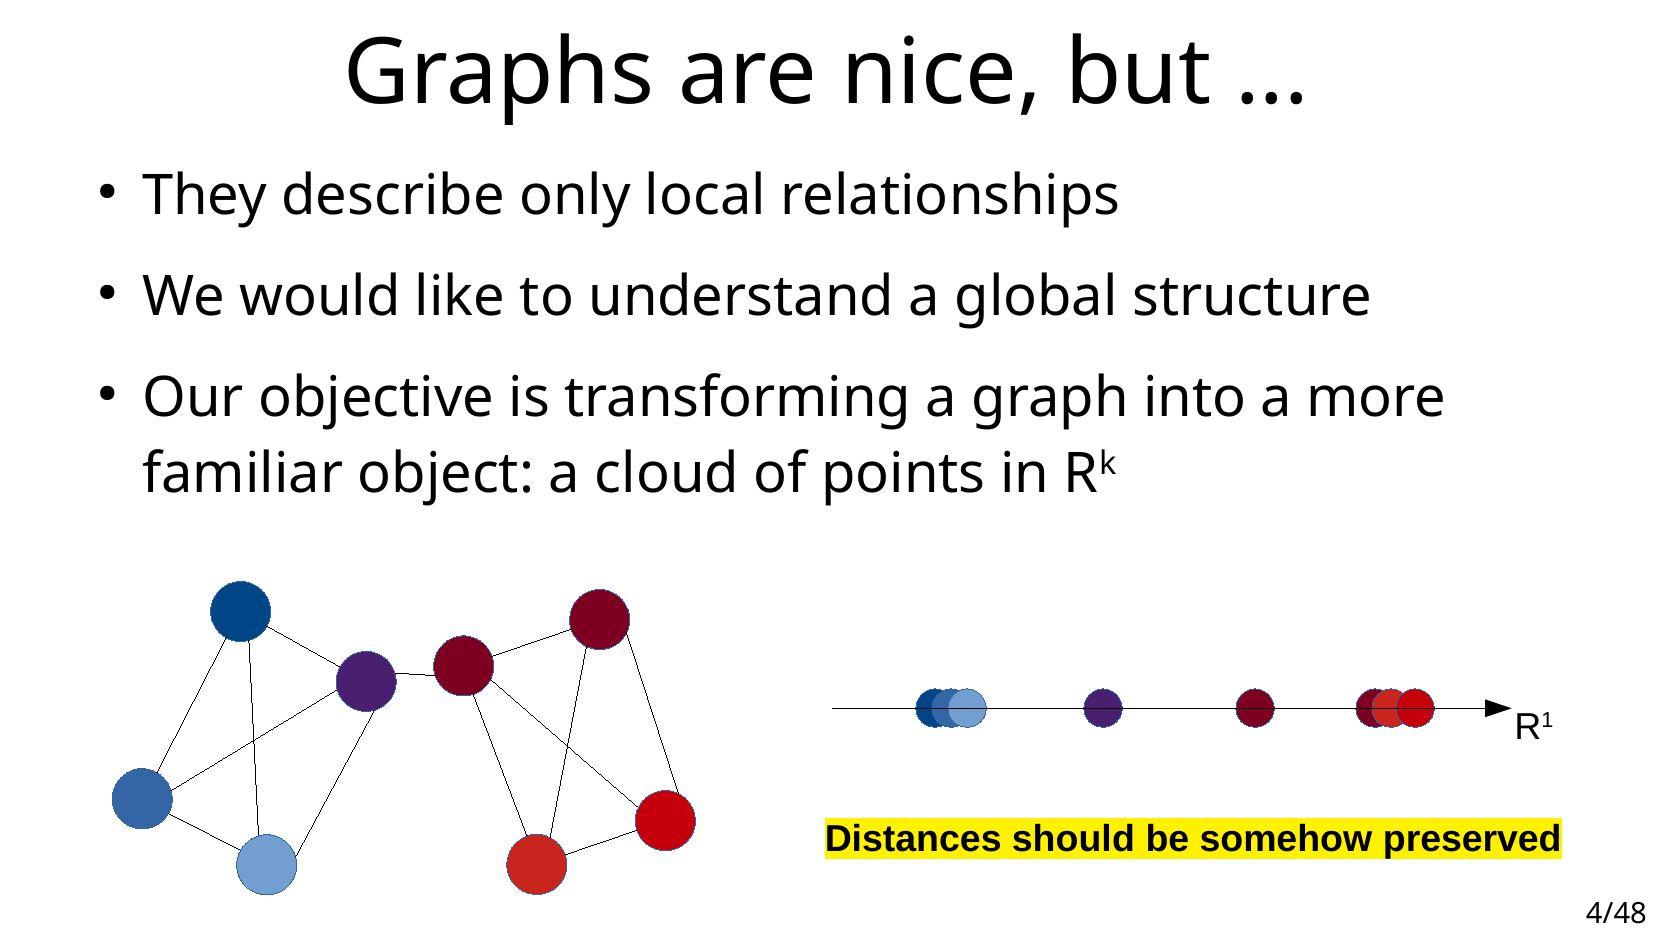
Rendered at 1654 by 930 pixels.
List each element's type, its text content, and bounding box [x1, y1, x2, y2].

text_box [915, 688, 987, 708]
title Graphs are nice, but ... [82, 2, 1571, 135]
text_box [236, 834, 297, 895]
text_box [1235, 688, 1275, 708]
list They describe only local relationships We would like to understand a global structure Our objective is transforming a graph into a more familiar object: a cloud of points in Rk [82, 154, 1571, 516]
text_box [210, 581, 271, 642]
text_box [915, 709, 987, 728]
text_box [1083, 709, 1123, 728]
text_box [1235, 709, 1275, 728]
text_box [112, 768, 173, 829]
text_box [506, 834, 567, 895]
text_box Distances should be somehow preserved [810, 810, 1578, 867]
text_box [569, 589, 630, 650]
text_box [433, 635, 494, 696]
text_box [1083, 688, 1123, 708]
text_box [635, 790, 696, 851]
text_box [1355, 688, 1435, 708]
text_box [1355, 709, 1435, 728]
text_box [336, 651, 397, 712]
text_box R1 [1499, 698, 1569, 756]
